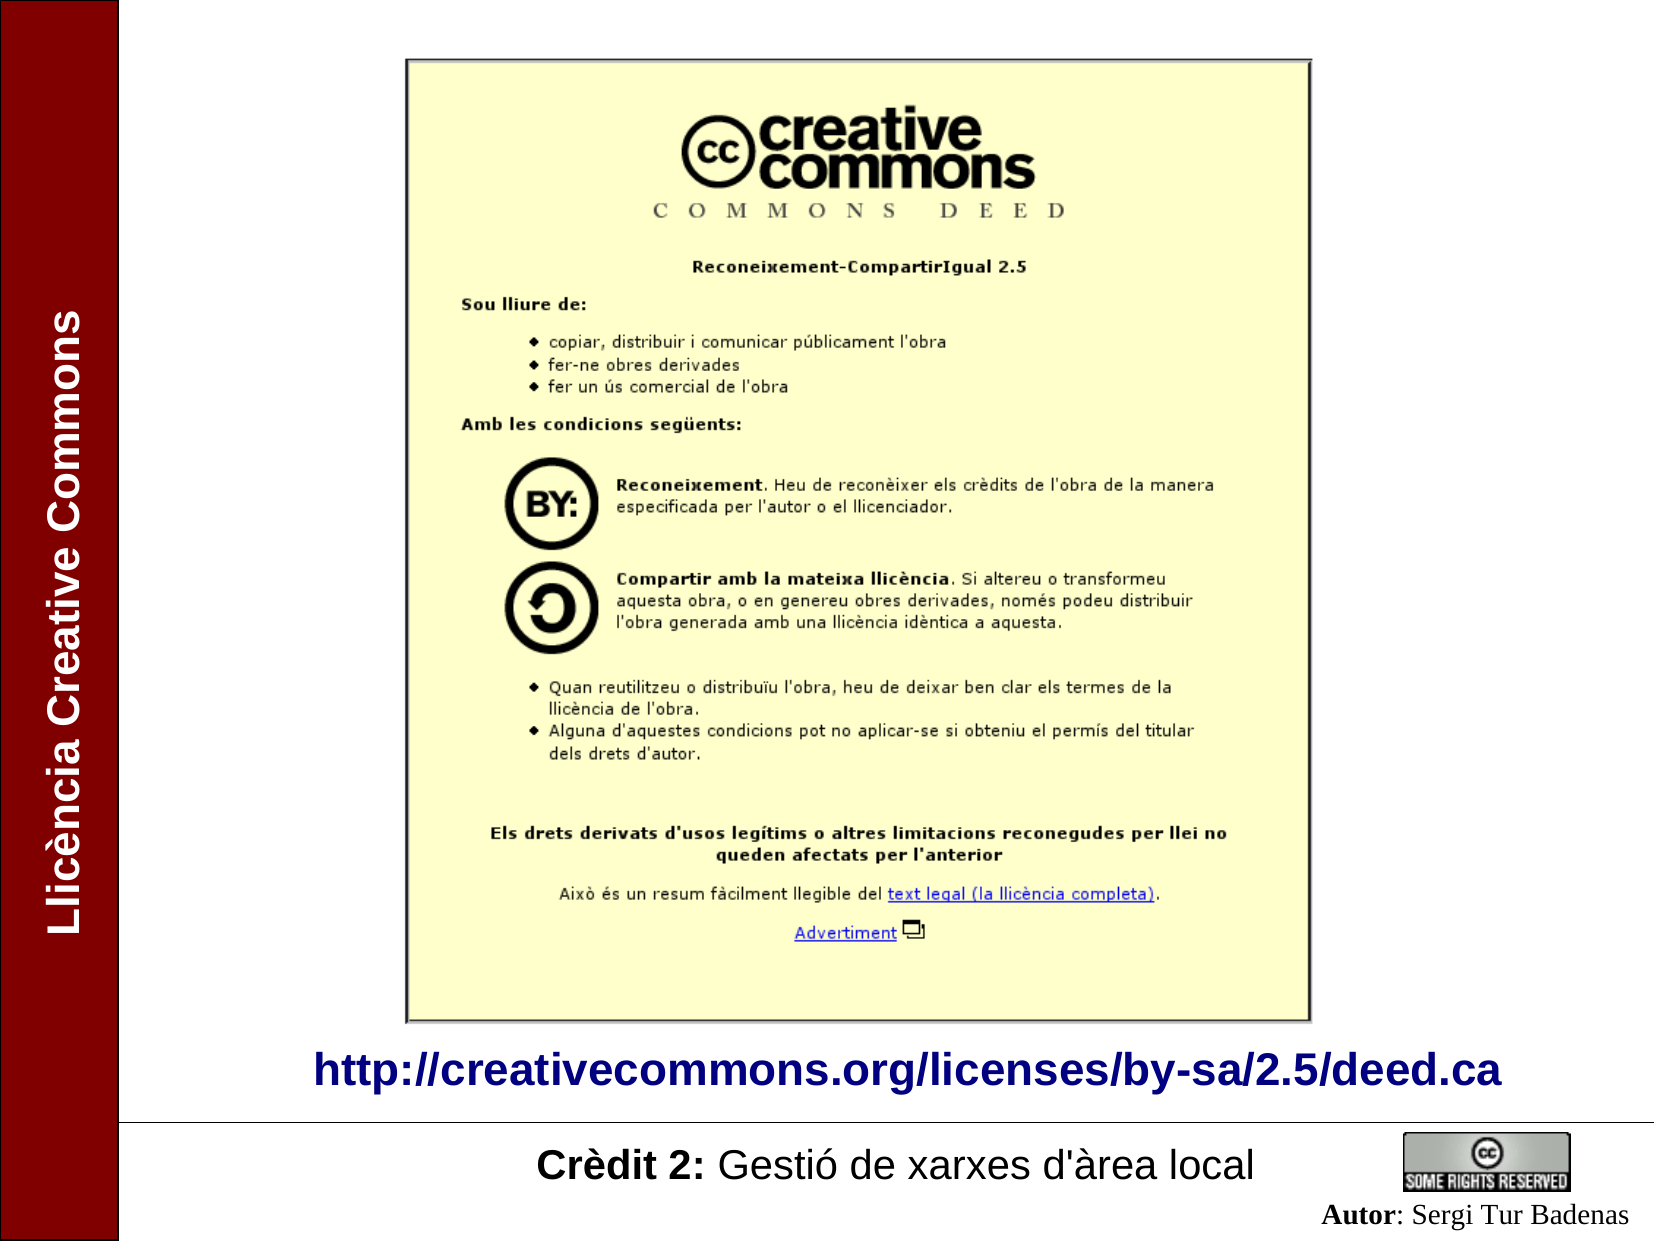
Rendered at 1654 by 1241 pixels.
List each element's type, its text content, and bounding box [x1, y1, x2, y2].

picture [401, 56, 1317, 1027]
text_box http://creativecommons.org/licenses/by-sa/2.5/deed.ca [298, 1036, 1583, 1103]
picture [1403, 1132, 1571, 1192]
